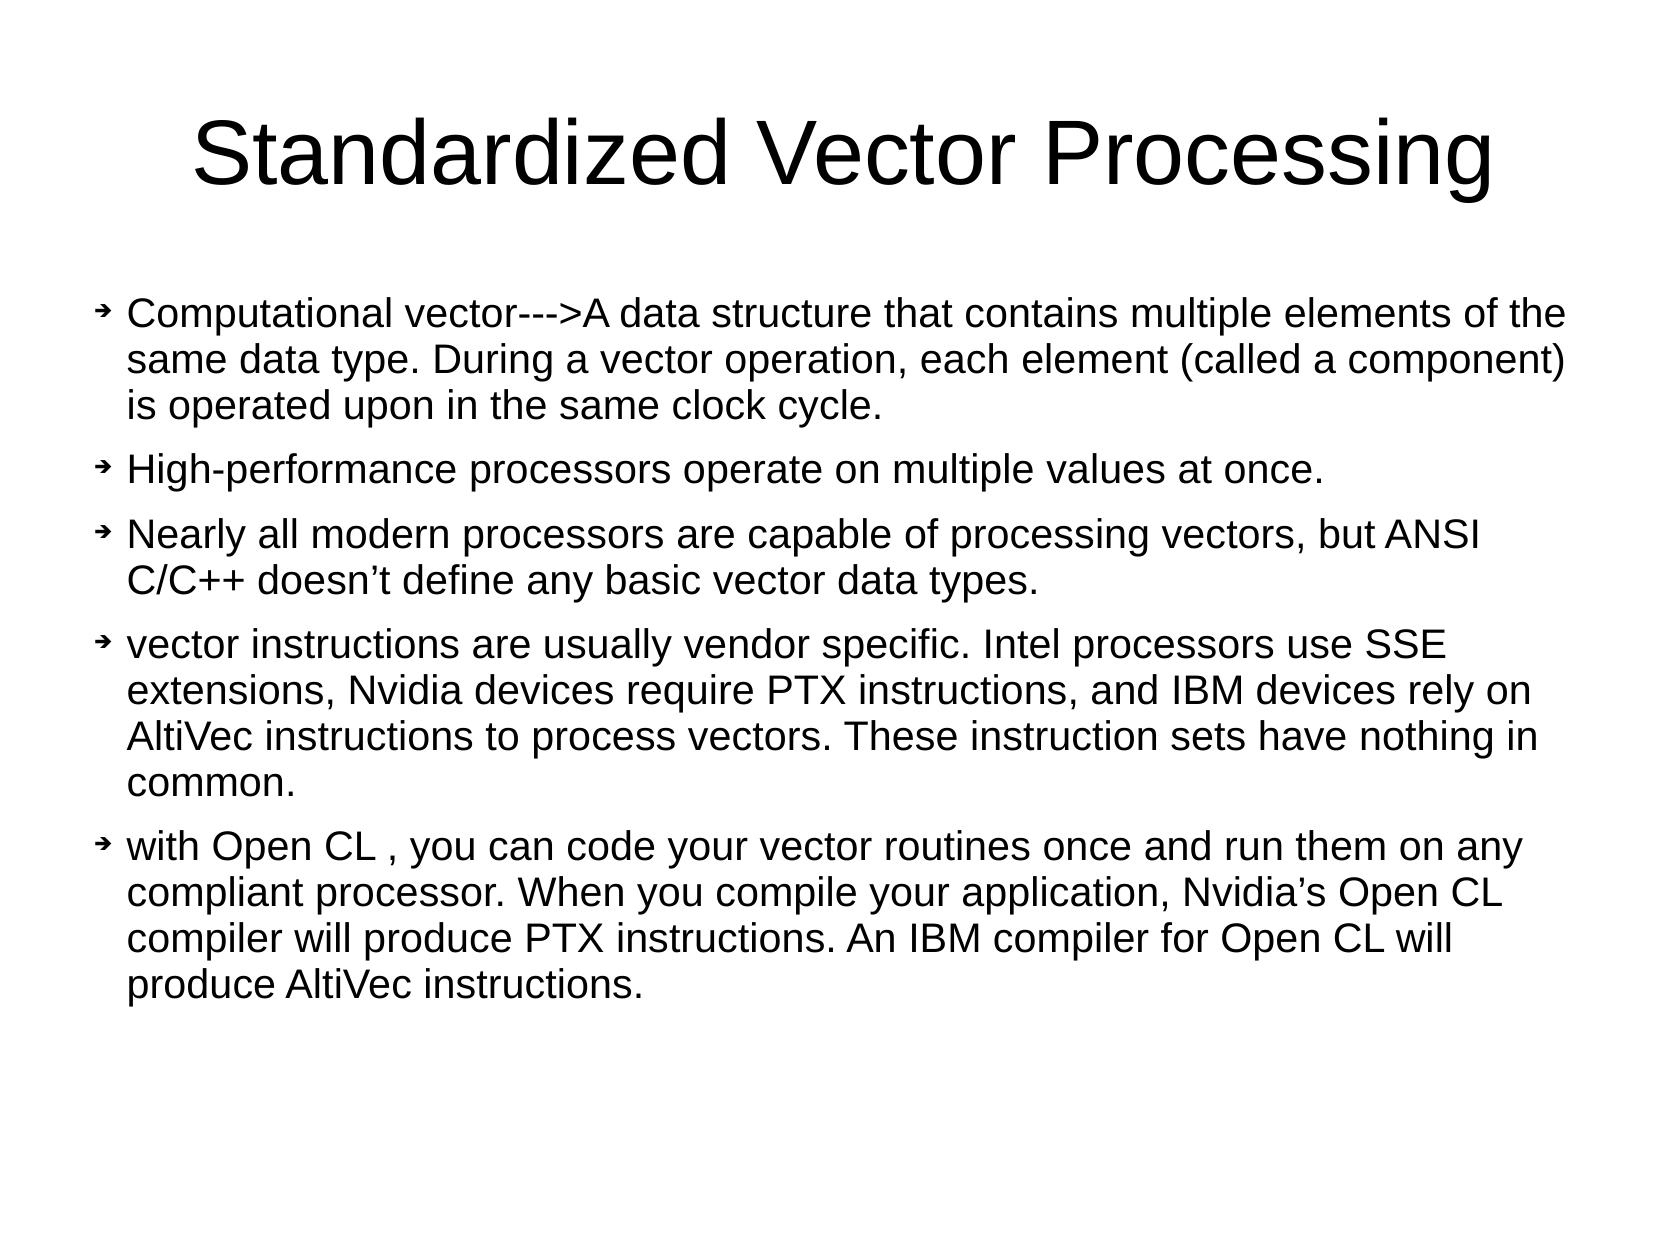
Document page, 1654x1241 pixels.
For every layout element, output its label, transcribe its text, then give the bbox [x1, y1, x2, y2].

title Standardized Vector Processing [82, 49, 1571, 257]
list Computational vector--->A data structure that contains multiple elements of the same data type. During a vector operation, each element (called a component) is operated upon in the same clock cycle. High-performance processors operate on multiple values at once. Nearly all modern processors are capable of processing vectors, but ANSI C/C++ doesn’t define any basic vector data types. vector instructions are usually vendor specific. Intel processors use SSE extensions, Nvidia devices require PTX instructions, and IBM devices rely on AltiVec instructions to process vectors. These instruction sets have nothing in common. with Open CL , you can code your vector routines once and run them on any compliant processor. When you compile your application, Nvidia’s Open CL compiler will produce PTX instructions. An IBM compiler for Open CL will produce AltiVec instructions. [82, 290, 1571, 1010]
